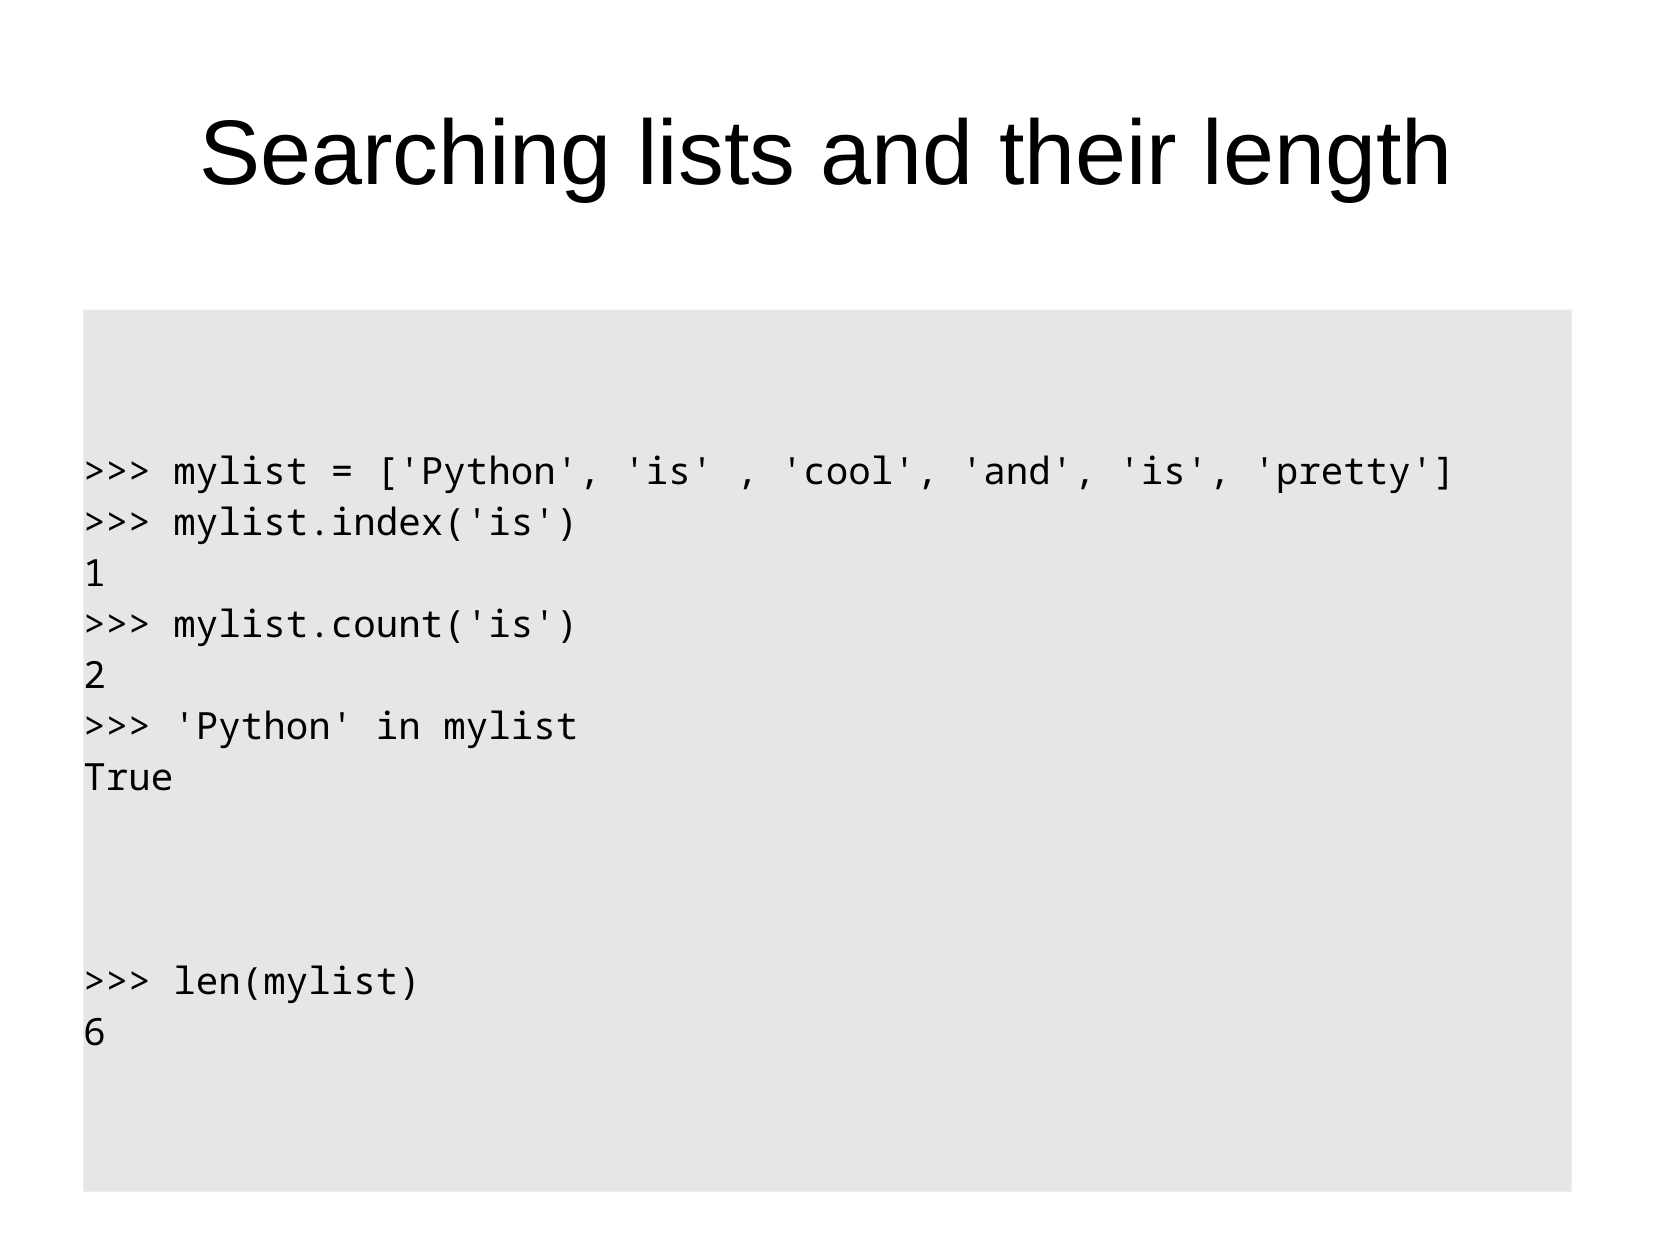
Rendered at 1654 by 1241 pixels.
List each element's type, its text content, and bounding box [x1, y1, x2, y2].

text_box >>> mylist = ['Python', 'is' , 'cool', 'and', 'is', 'pretty'] >>> mylist.index('is') 1 >>> mylist.count('is') 2 >>> 'Python' in mylist True >>> len(mylist) 6 [83, 309, 1572, 1192]
title Searching lists and their length [82, 49, 1571, 257]
